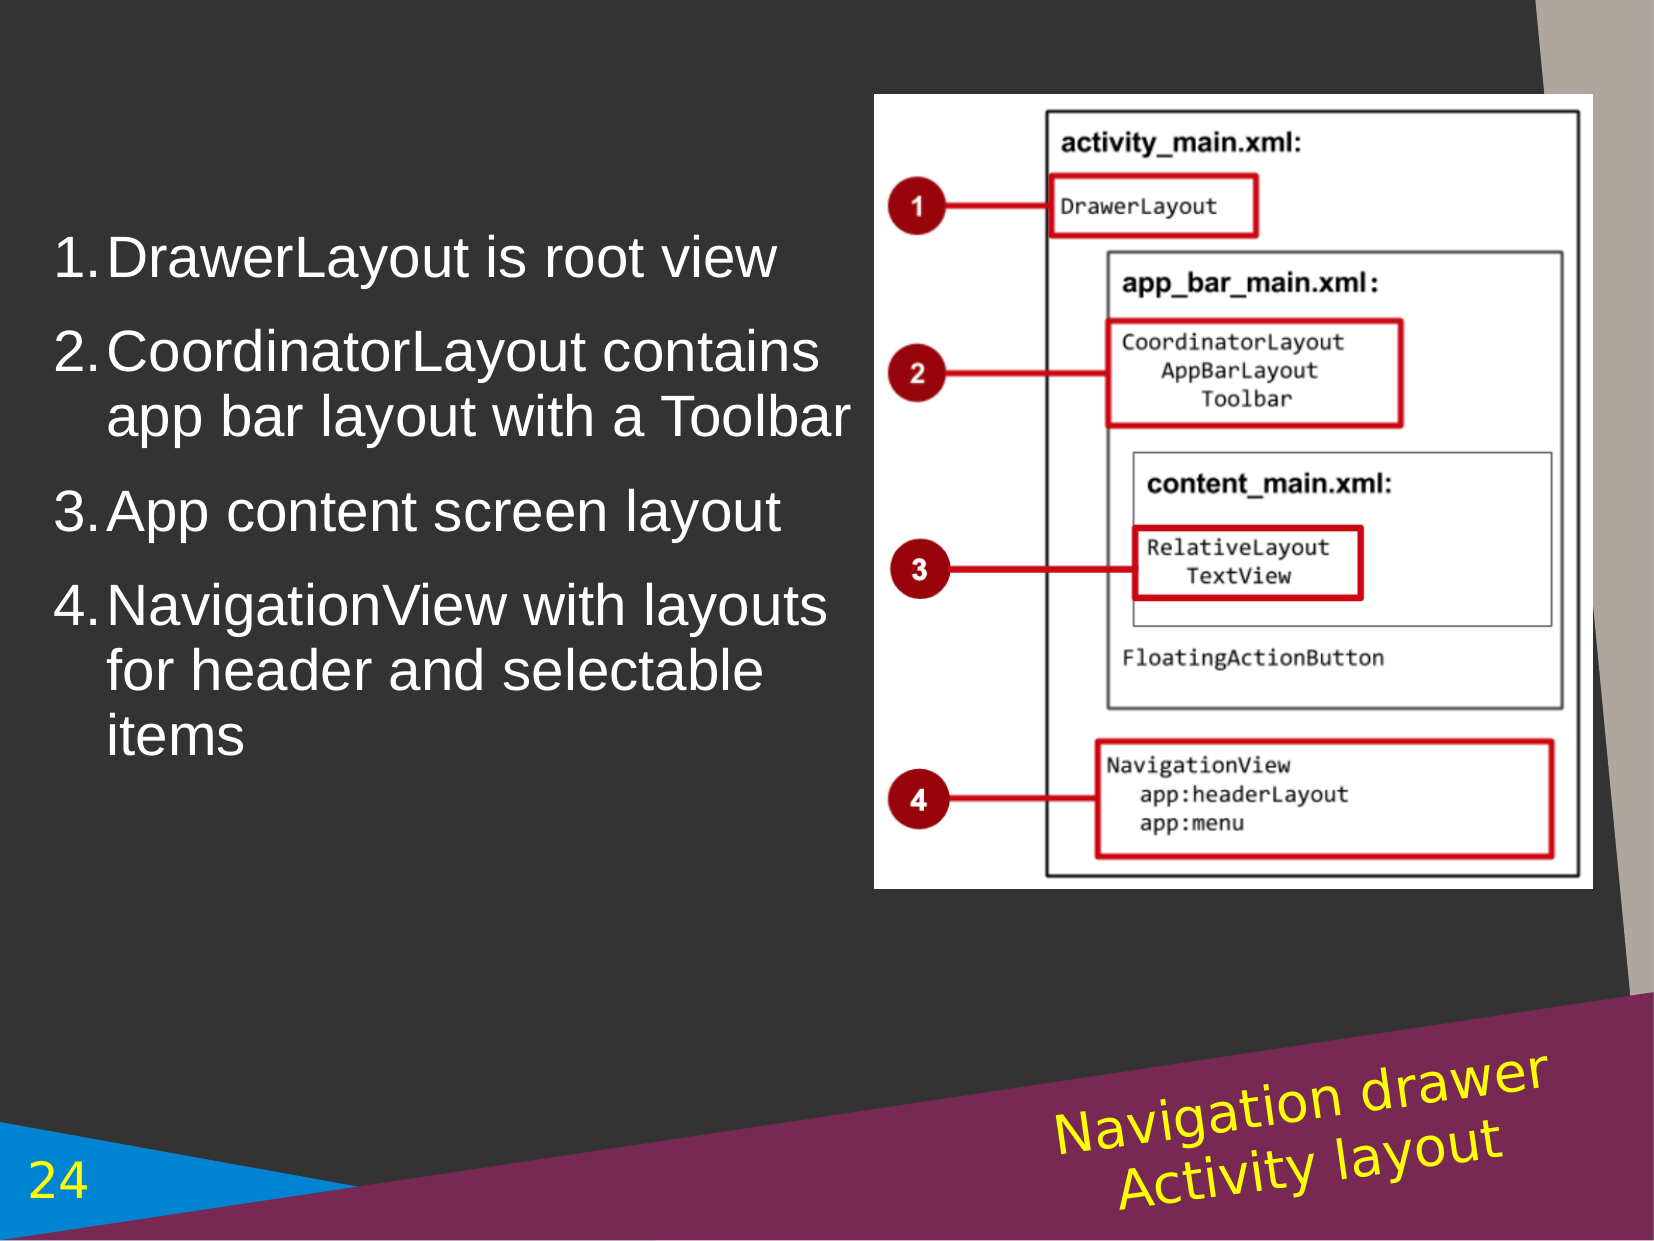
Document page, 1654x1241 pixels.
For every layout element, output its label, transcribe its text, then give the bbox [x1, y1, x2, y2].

list DrawerLayout is root view CoordinatorLayout contains app bar layout with a Toolbar App content screen layout NavigationView with layouts for header and selectable items [35, 59, 886, 934]
picture [874, 94, 1593, 889]
title Navigation drawer Activity layout [956, 995, 1654, 1241]
